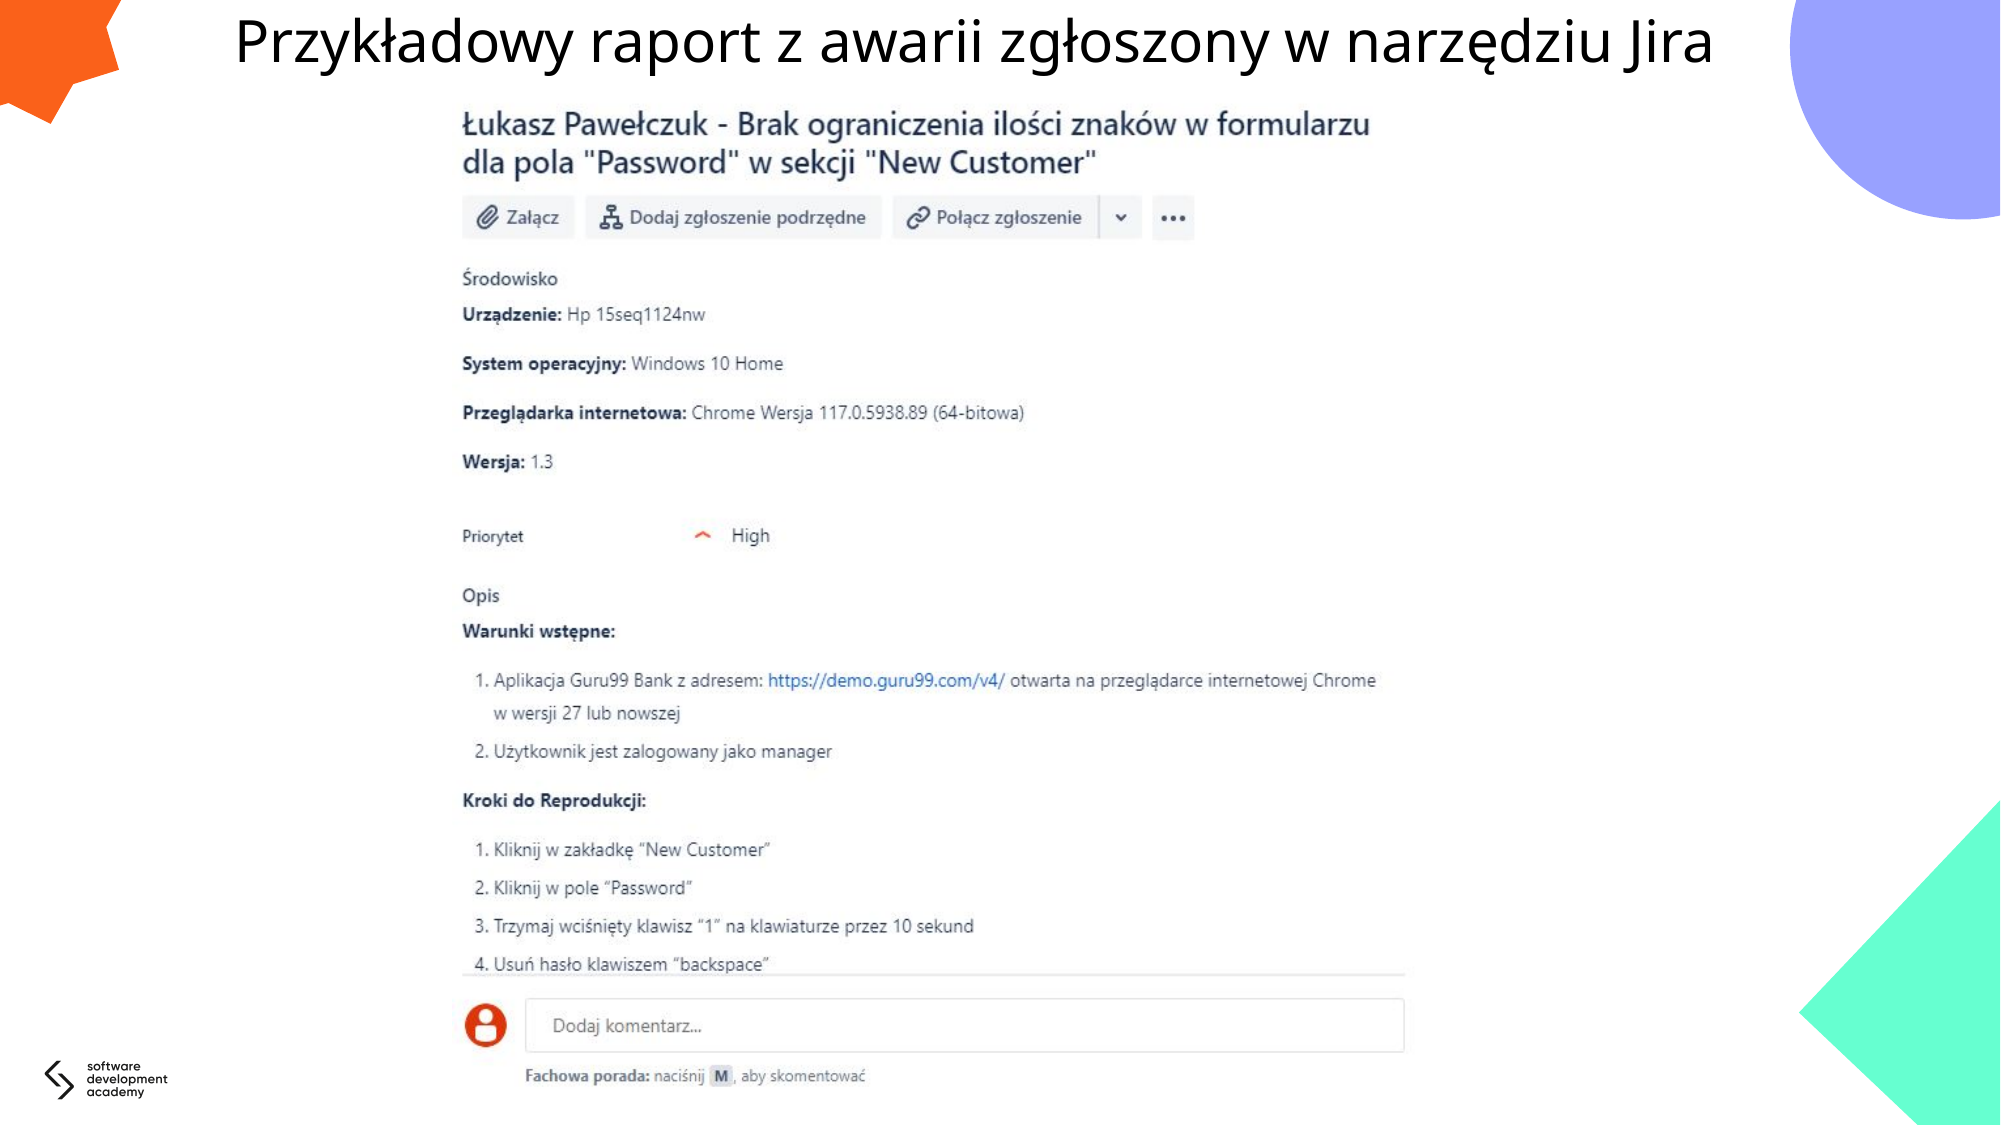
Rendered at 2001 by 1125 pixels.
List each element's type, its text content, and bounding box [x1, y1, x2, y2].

picture [19, 1035, 193, 1125]
title Przykładowy raport z awarii zgłoszony w narzędziu Jira [158, 0, 1792, 123]
picture [452, 82, 1418, 1102]
